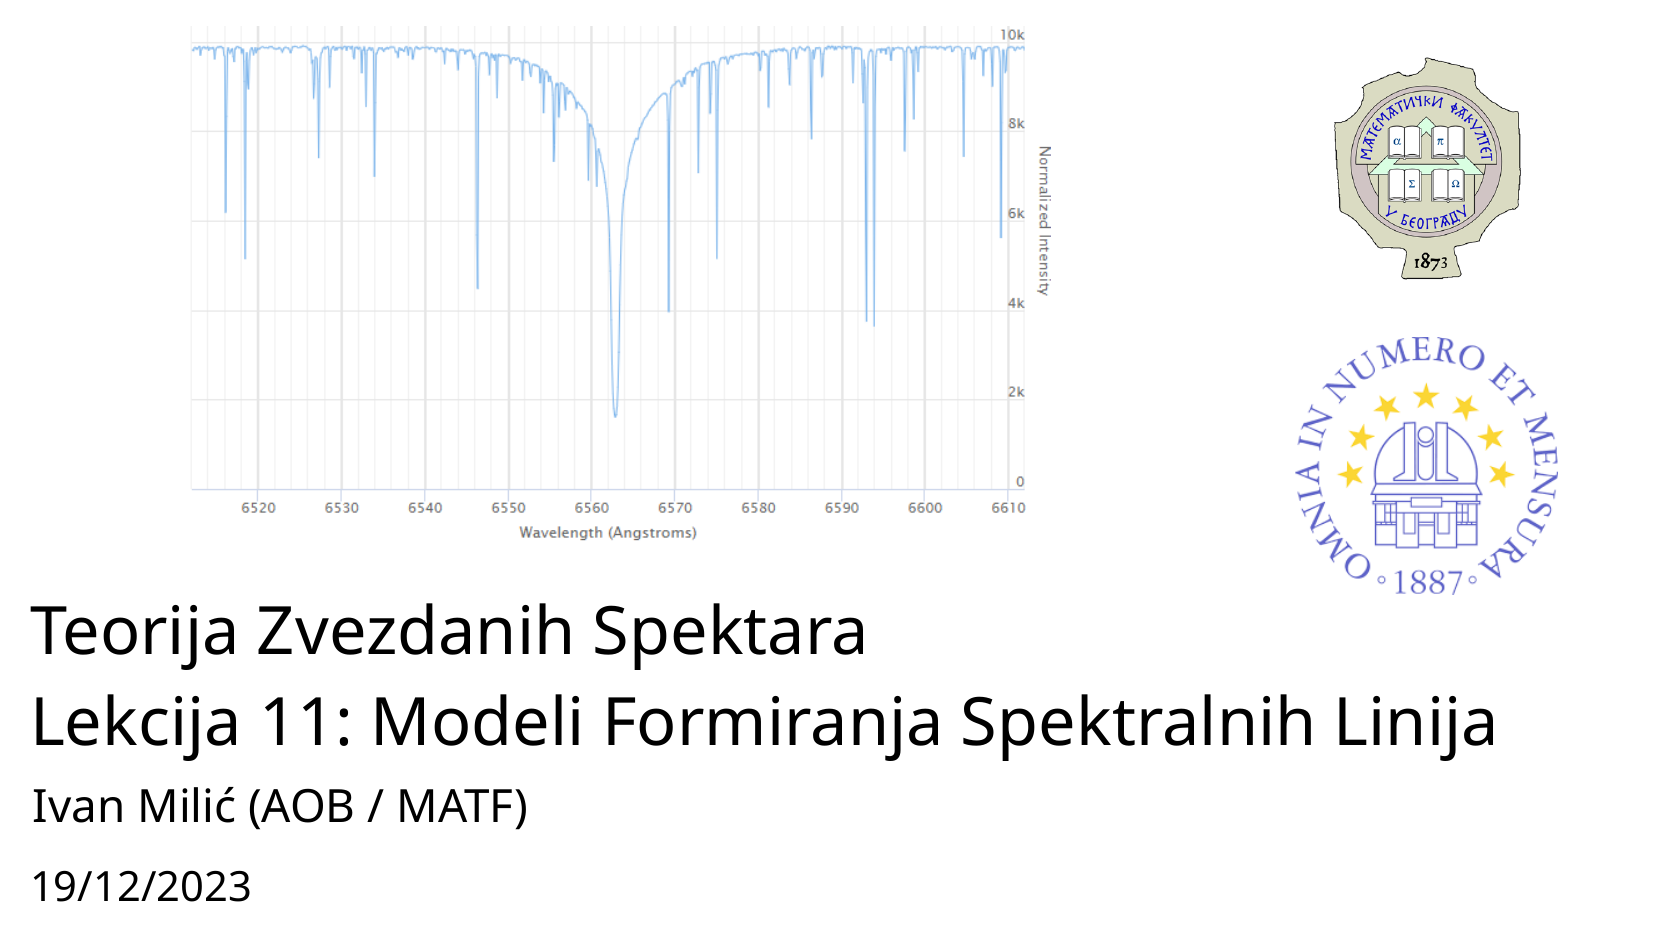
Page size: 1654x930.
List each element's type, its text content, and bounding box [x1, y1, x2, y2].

text_box Ivan Milić (AOB / MATF) [18, 765, 1331, 847]
text_box Teorija Zvezdanih Spektara Lekcija 11: Modeli Formiranja Spektralnih Linija [30, 583, 1595, 765]
subtitle 19/12/2023 [30, 847, 1530, 923]
picture [1237, 25, 1616, 310]
picture [187, 26, 1051, 544]
picture [1295, 337, 1558, 595]
